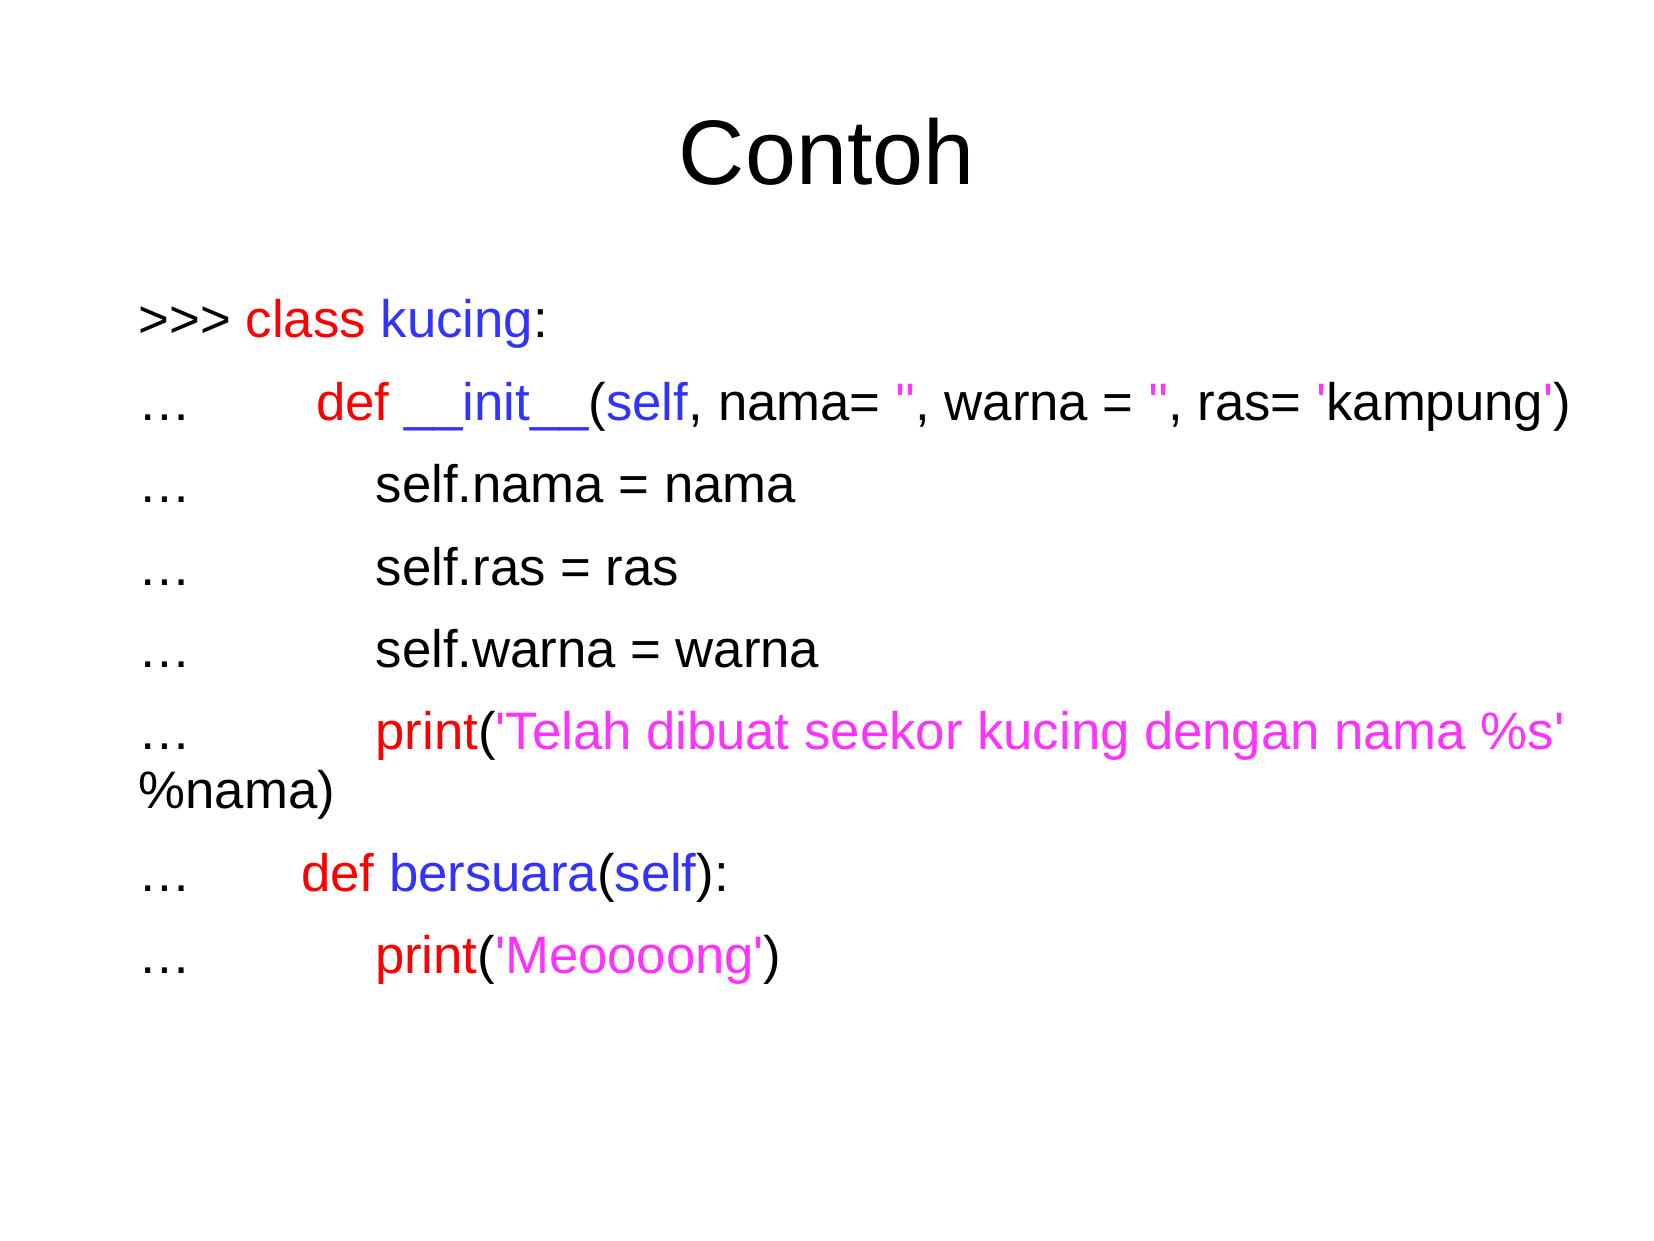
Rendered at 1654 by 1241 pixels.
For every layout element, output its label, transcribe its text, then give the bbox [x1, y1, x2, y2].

list >>> class kucing: … def __init__(self, nama= '', warna = '', ras= 'kampung') … self.nama = nama … self.ras = ras … self.warna = warna … print('Telah dibuat seekor kucing dengan nama %s' %nama) … def bersuara(self): … print('Meoooong') [82, 290, 1571, 1006]
title Contoh [82, 49, 1571, 257]
